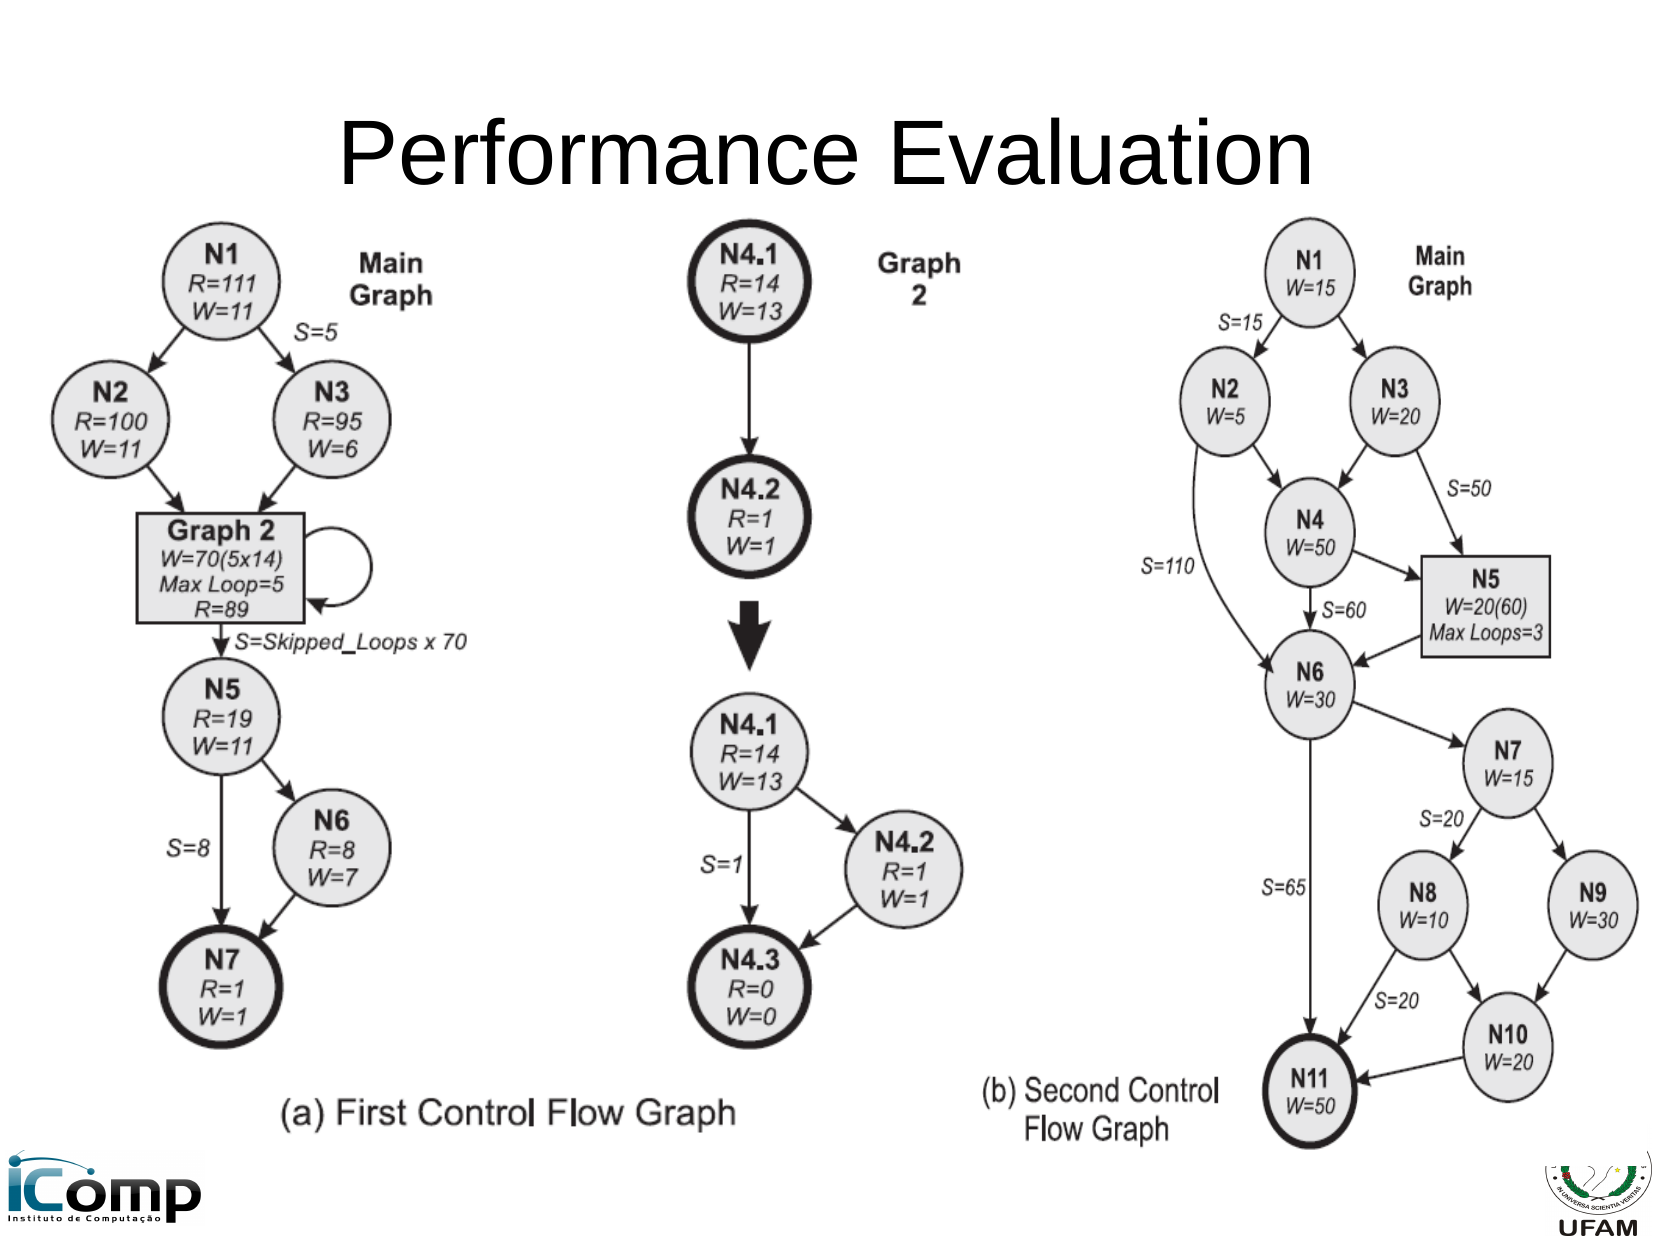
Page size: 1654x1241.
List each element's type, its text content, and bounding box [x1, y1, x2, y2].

title Performance Evaluation [82, 49, 1571, 214]
picture [0, 212, 1652, 1236]
